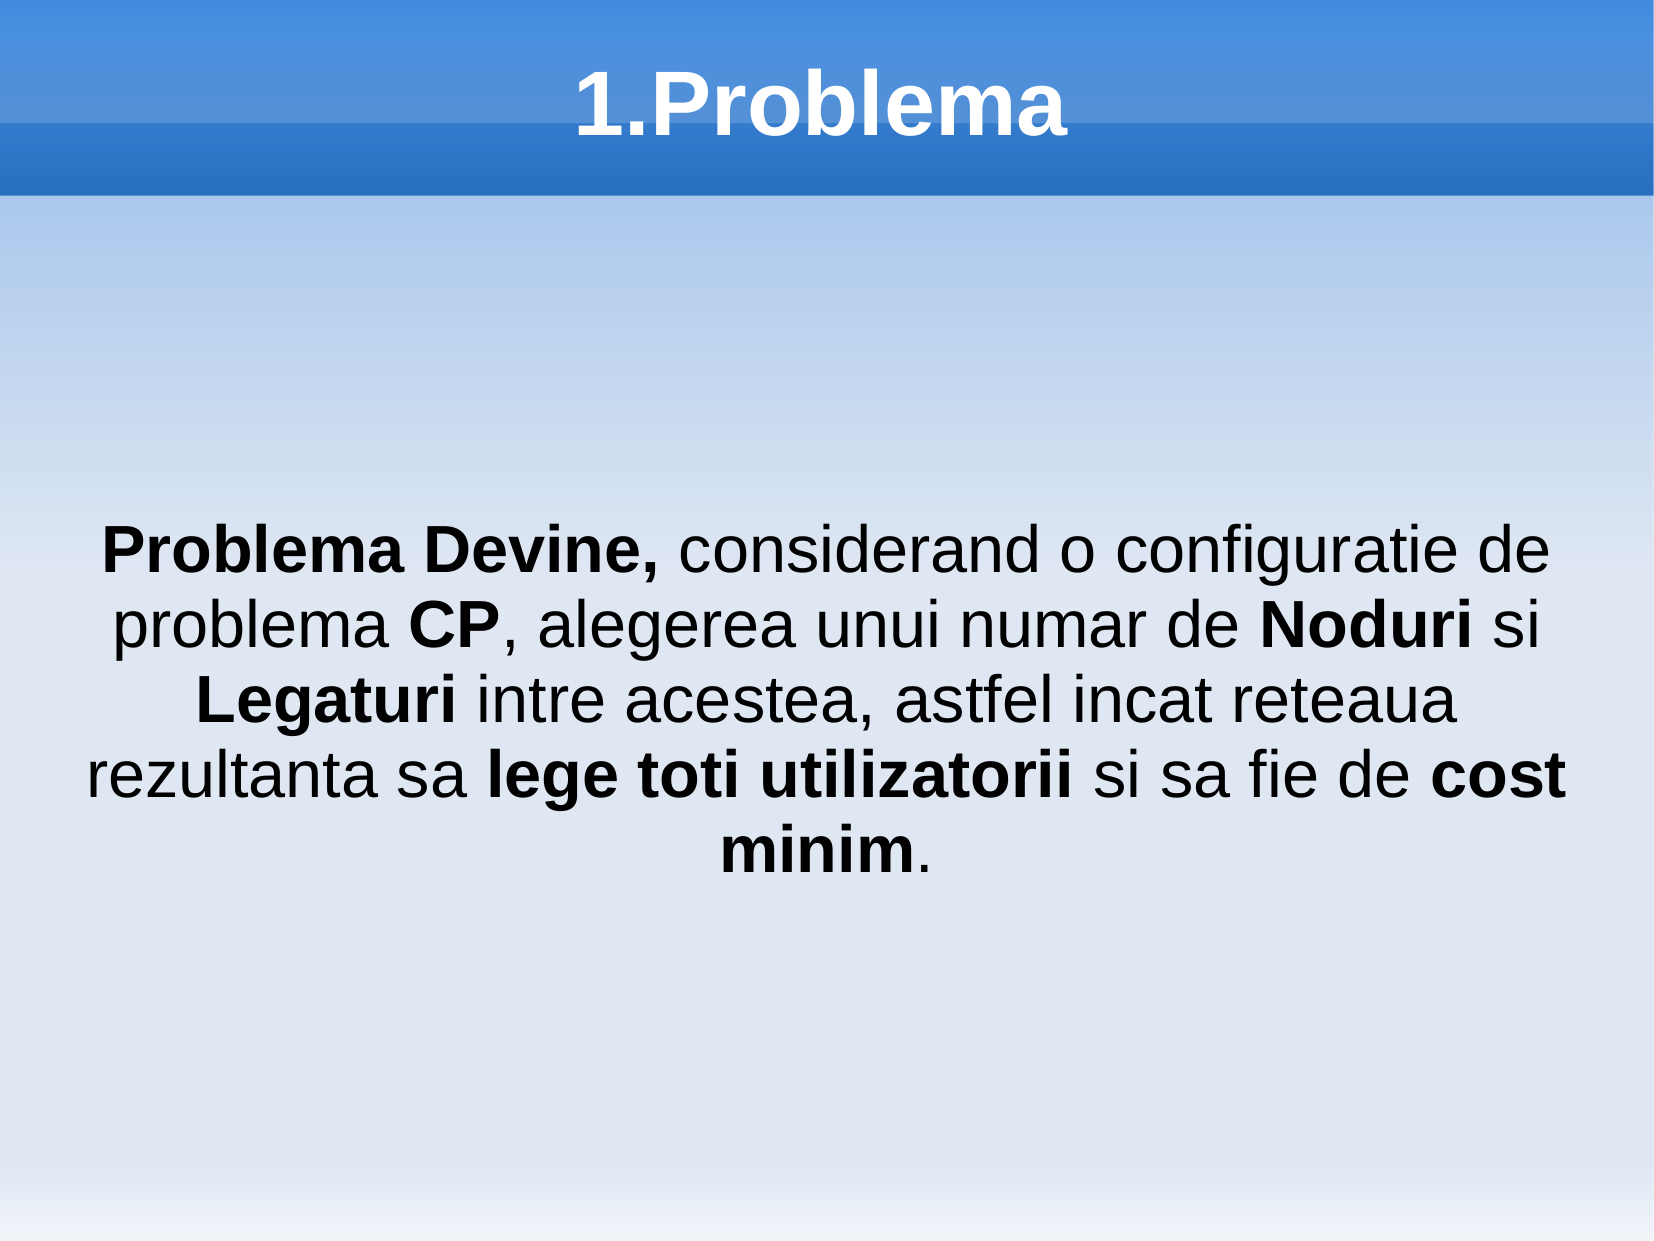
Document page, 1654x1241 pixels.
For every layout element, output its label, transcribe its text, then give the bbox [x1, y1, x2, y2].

subtitle Problema Devine, considerand o configuratie de problema CP, alegerea unui numar de Noduri si Legaturi intre acestea, astfel incat reteaua rezultanta sa lege toti utilizatorii si sa fie de cost minim. [82, 297, 1571, 1102]
picture [0, 0, 1654, 1241]
title 1.Problema [76, 0, 1565, 208]
